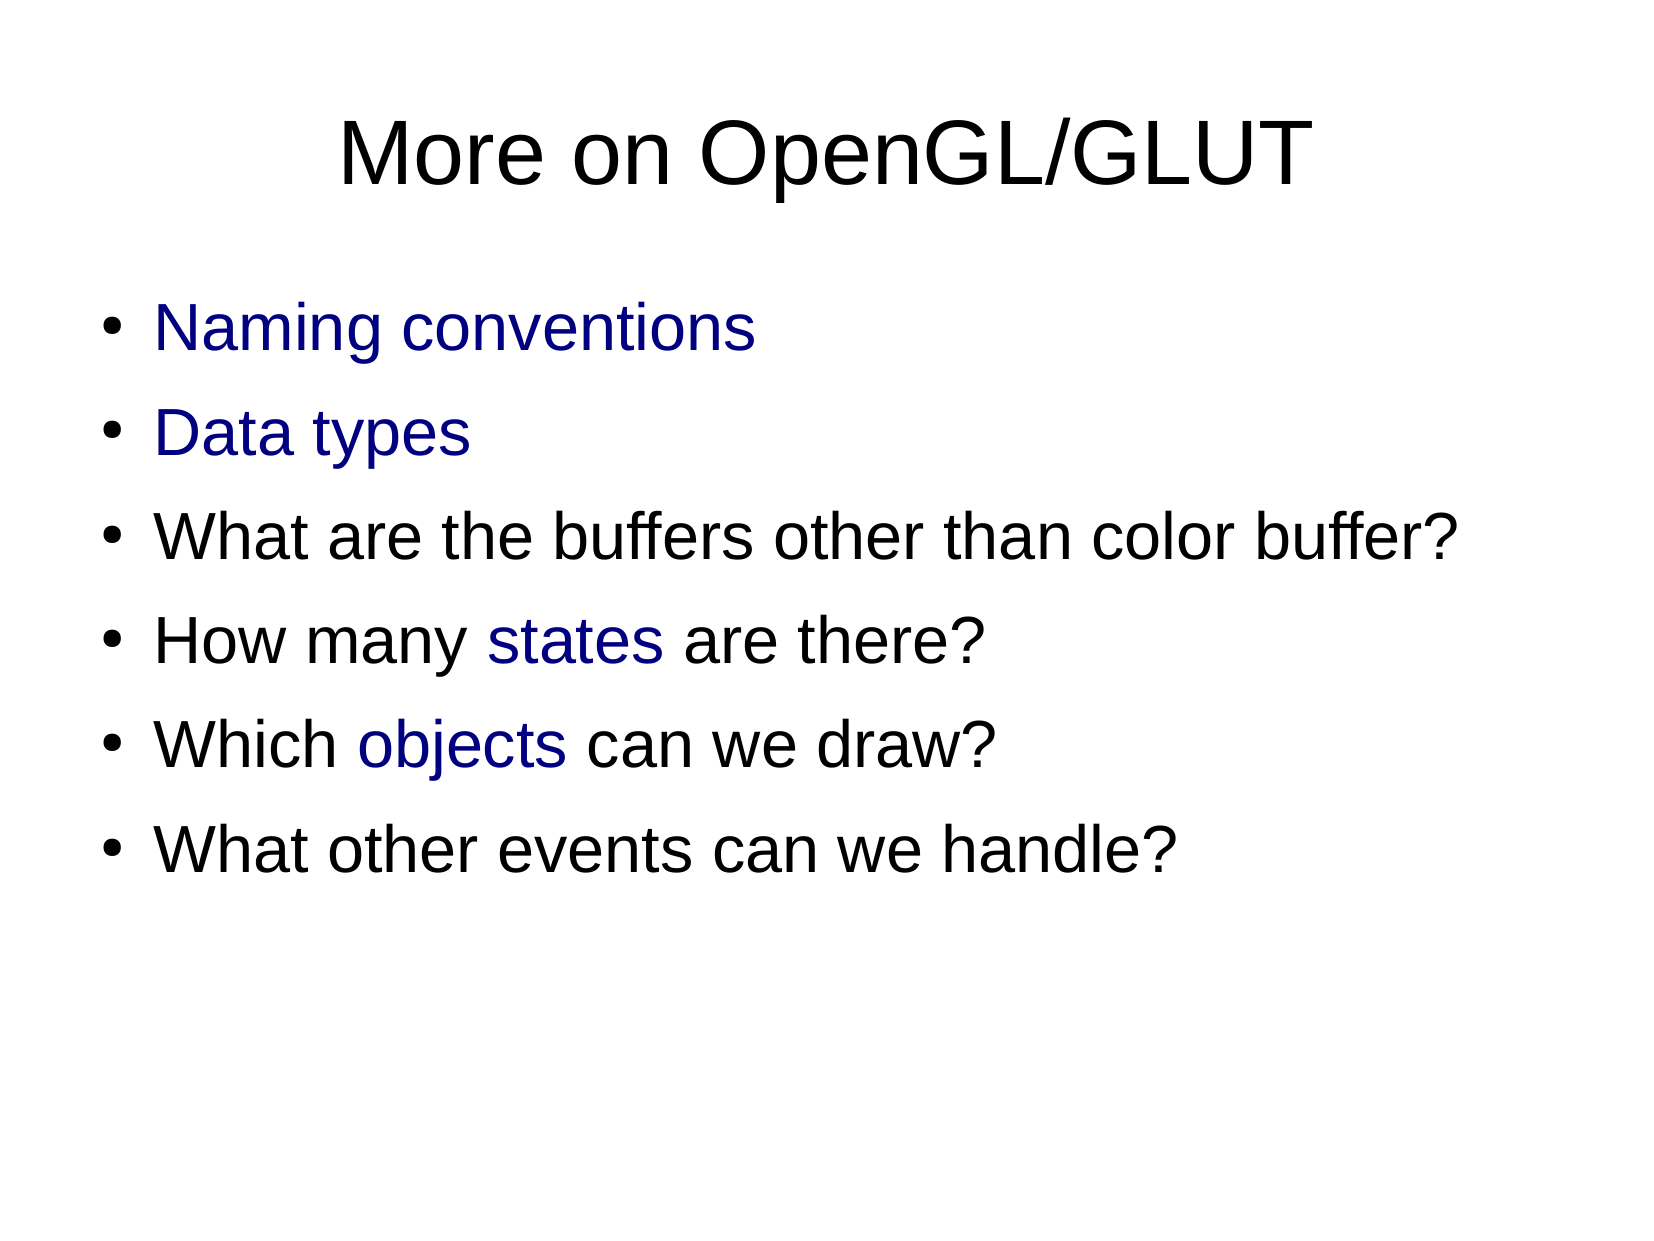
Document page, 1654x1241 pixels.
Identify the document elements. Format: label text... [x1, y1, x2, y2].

title More on OpenGL/GLUT [82, 56, 1571, 250]
list Naming conventions Data types What are the buffers other than color buffer? How many states are there? Which objects can we draw? What other events can we handle? [82, 290, 1571, 1109]
